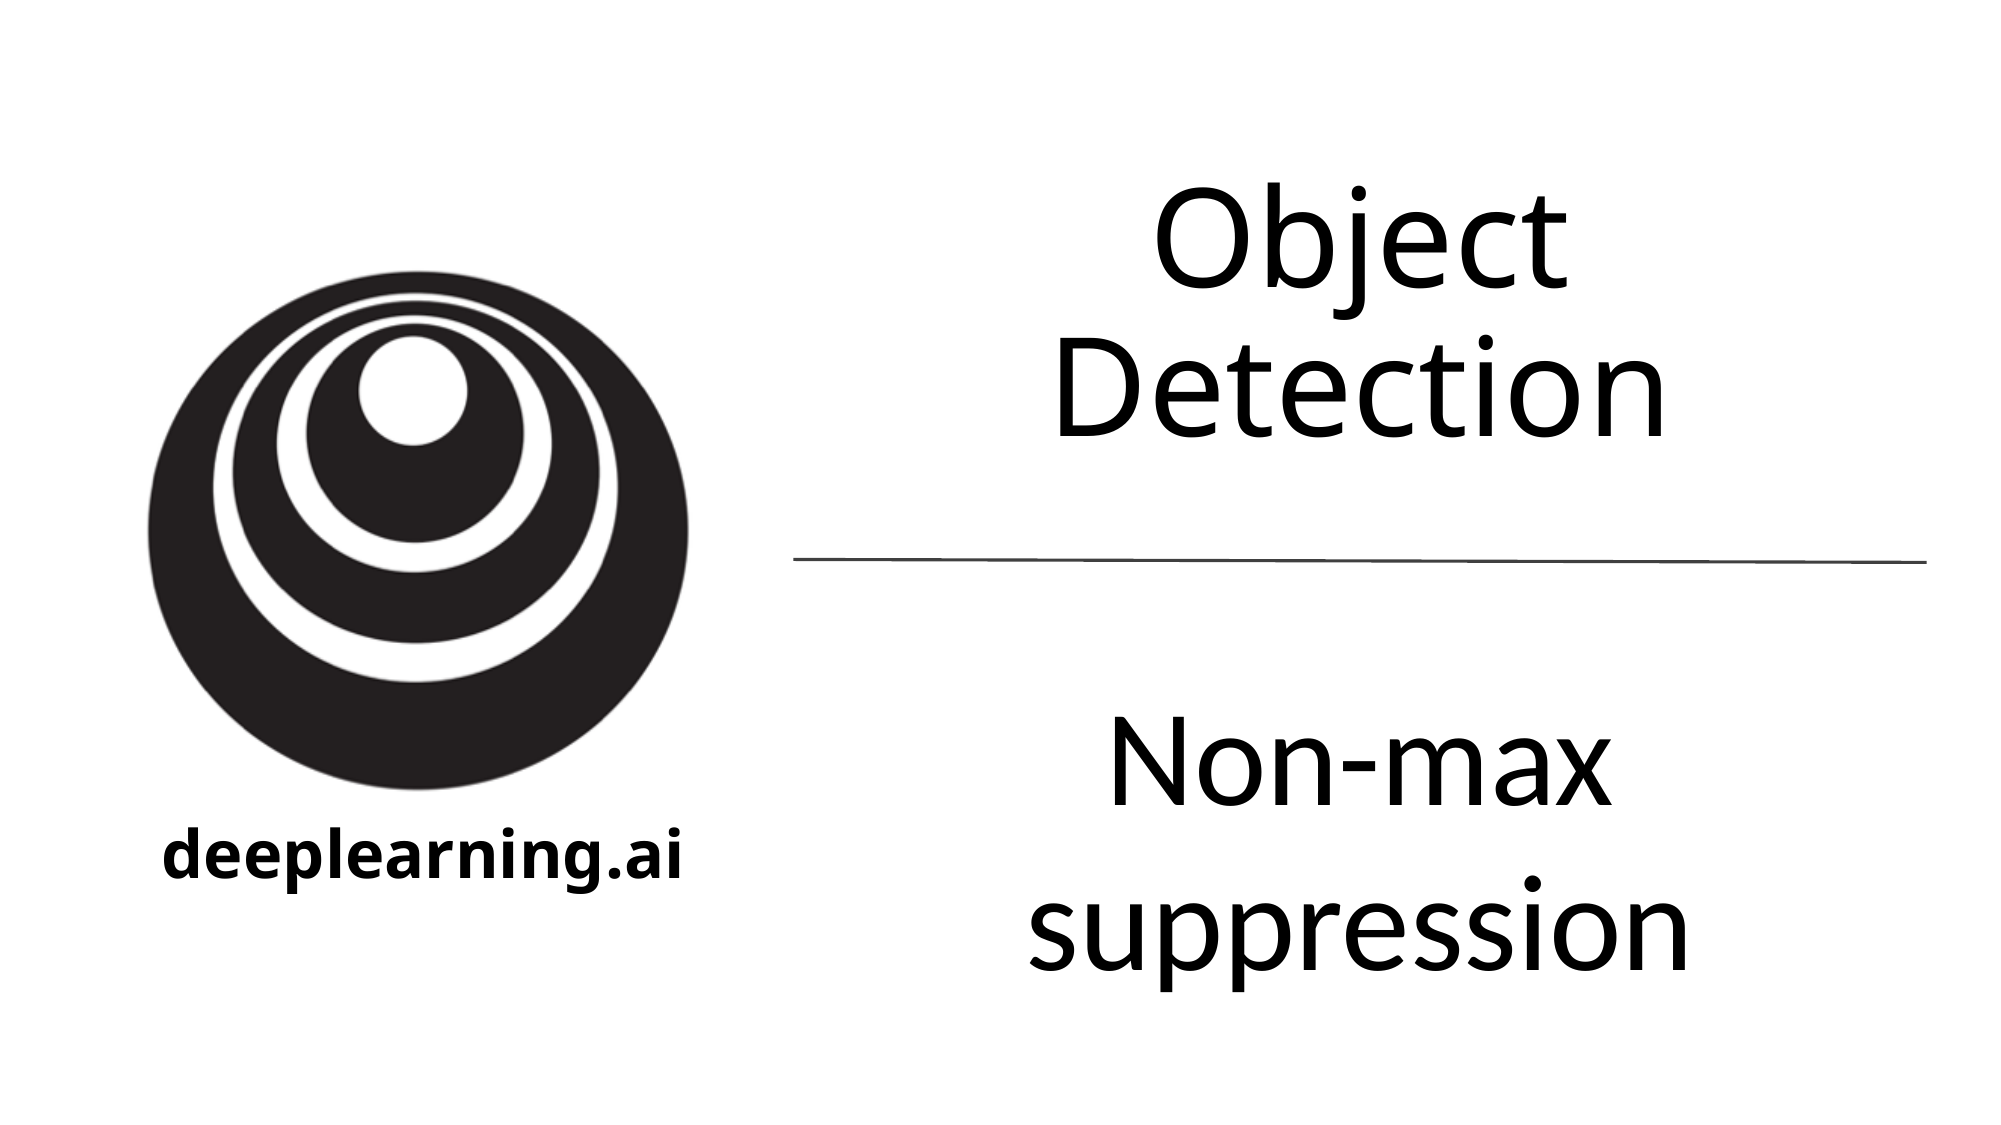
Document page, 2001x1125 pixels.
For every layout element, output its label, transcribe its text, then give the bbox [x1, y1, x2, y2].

text_box deeplearning.ai [56, 768, 790, 901]
text_box [179, 194, 669, 702]
title Object Detection [848, 161, 1872, 462]
picture [108, 234, 739, 768]
text_box Non-max suppression [899, 660, 1821, 1009]
